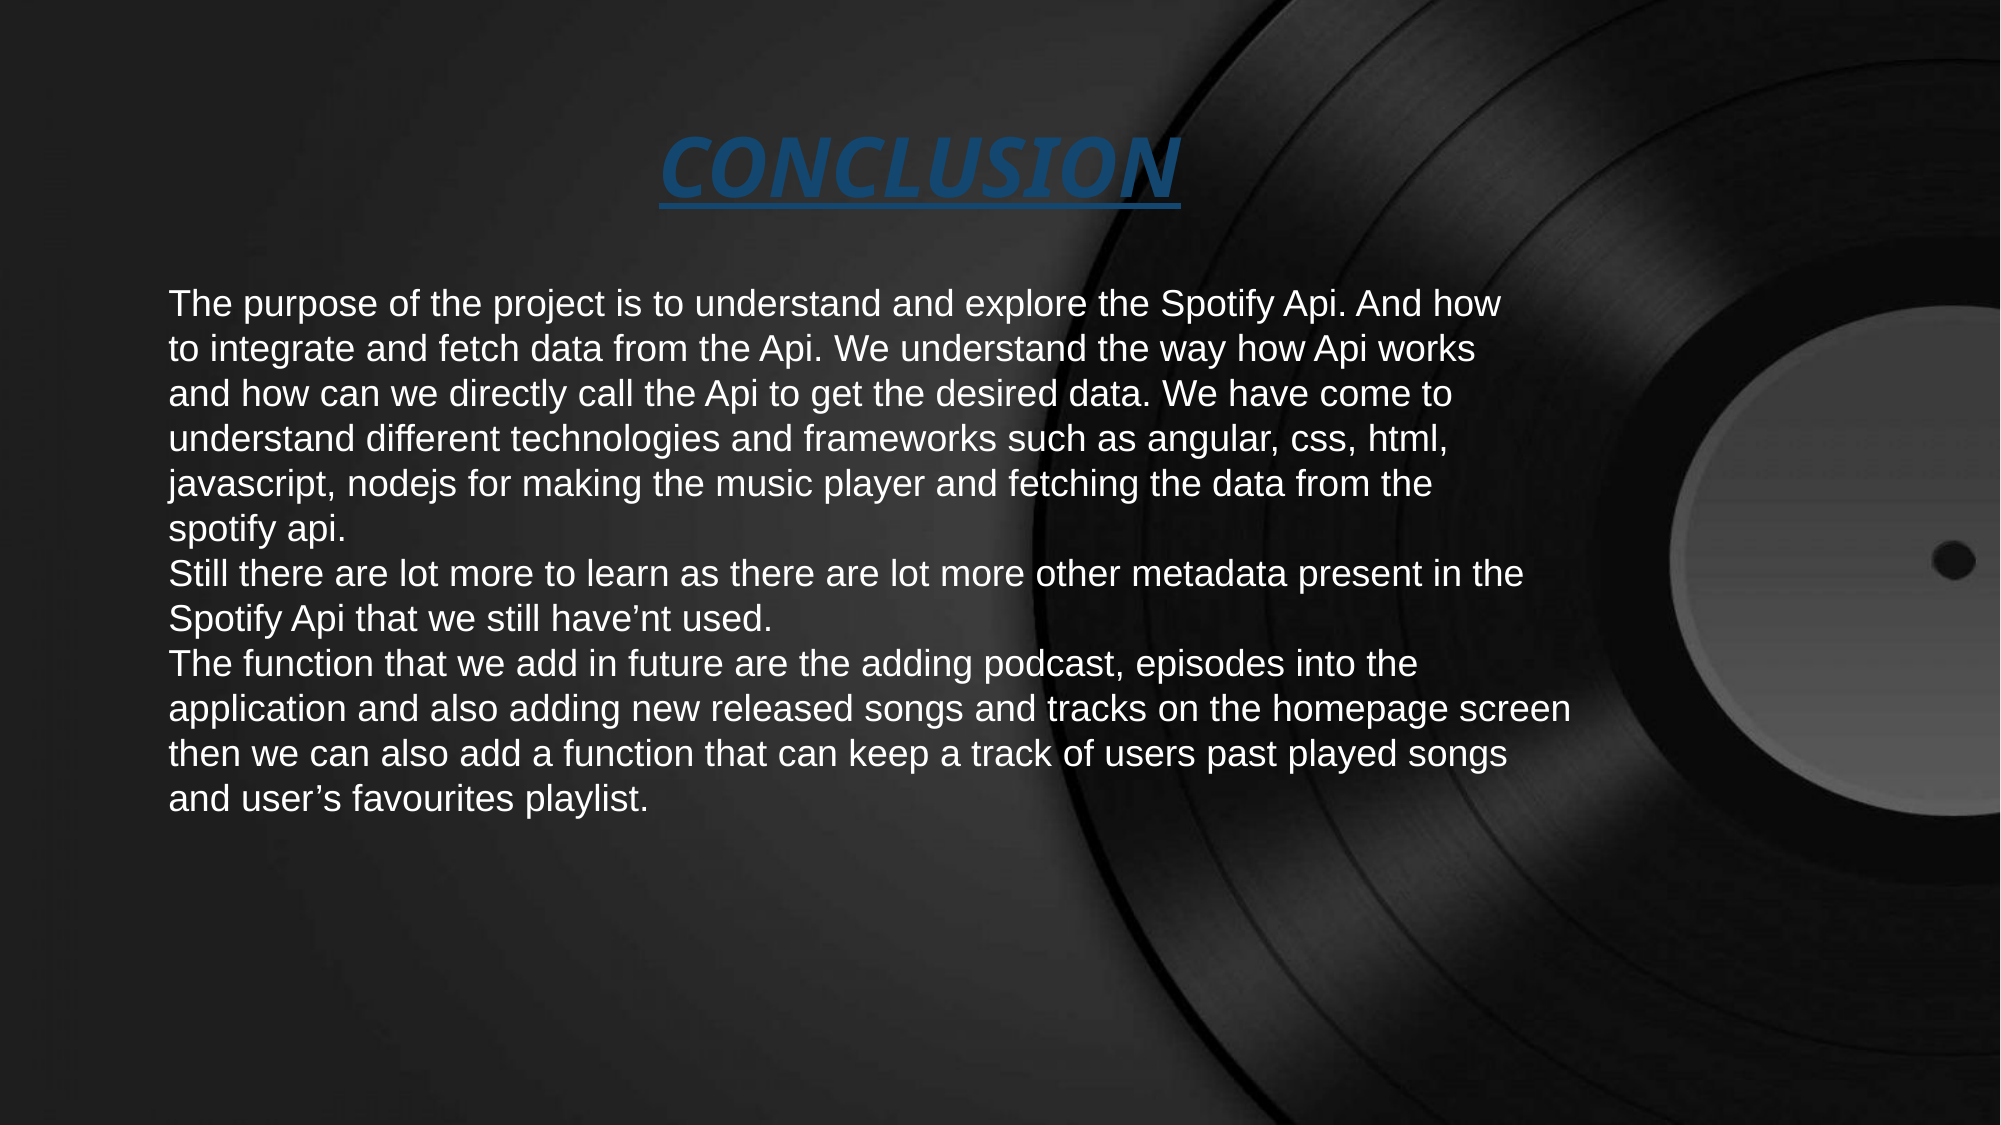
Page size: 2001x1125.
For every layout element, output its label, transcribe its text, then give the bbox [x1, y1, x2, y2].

text_box CONCLUSION . [0, 106, 1899, 362]
picture [0, 0, 2001, 1125]
text_box The purpose of the project is to understand and explore the Spotify Api. And how to integrate and fetch data from the Api. We understand the way how Api works and how can we directly call the Api to get the desired data. We have come to understand different technologies and frameworks such as angular, css, html, javascript, nodejs for making the music player and fetching the data from the spotify api. Still there are lot more to learn as there are lot more other metadata present in the Spotify Api that we still have’nt used. The function that we add in future are the adding podcast, episodes into the application and also adding new released songs and tracks on the homepage screen then we can also add a function that can keep a track of users past played songs and user’s favourites playlist. [153, 271, 1843, 875]
